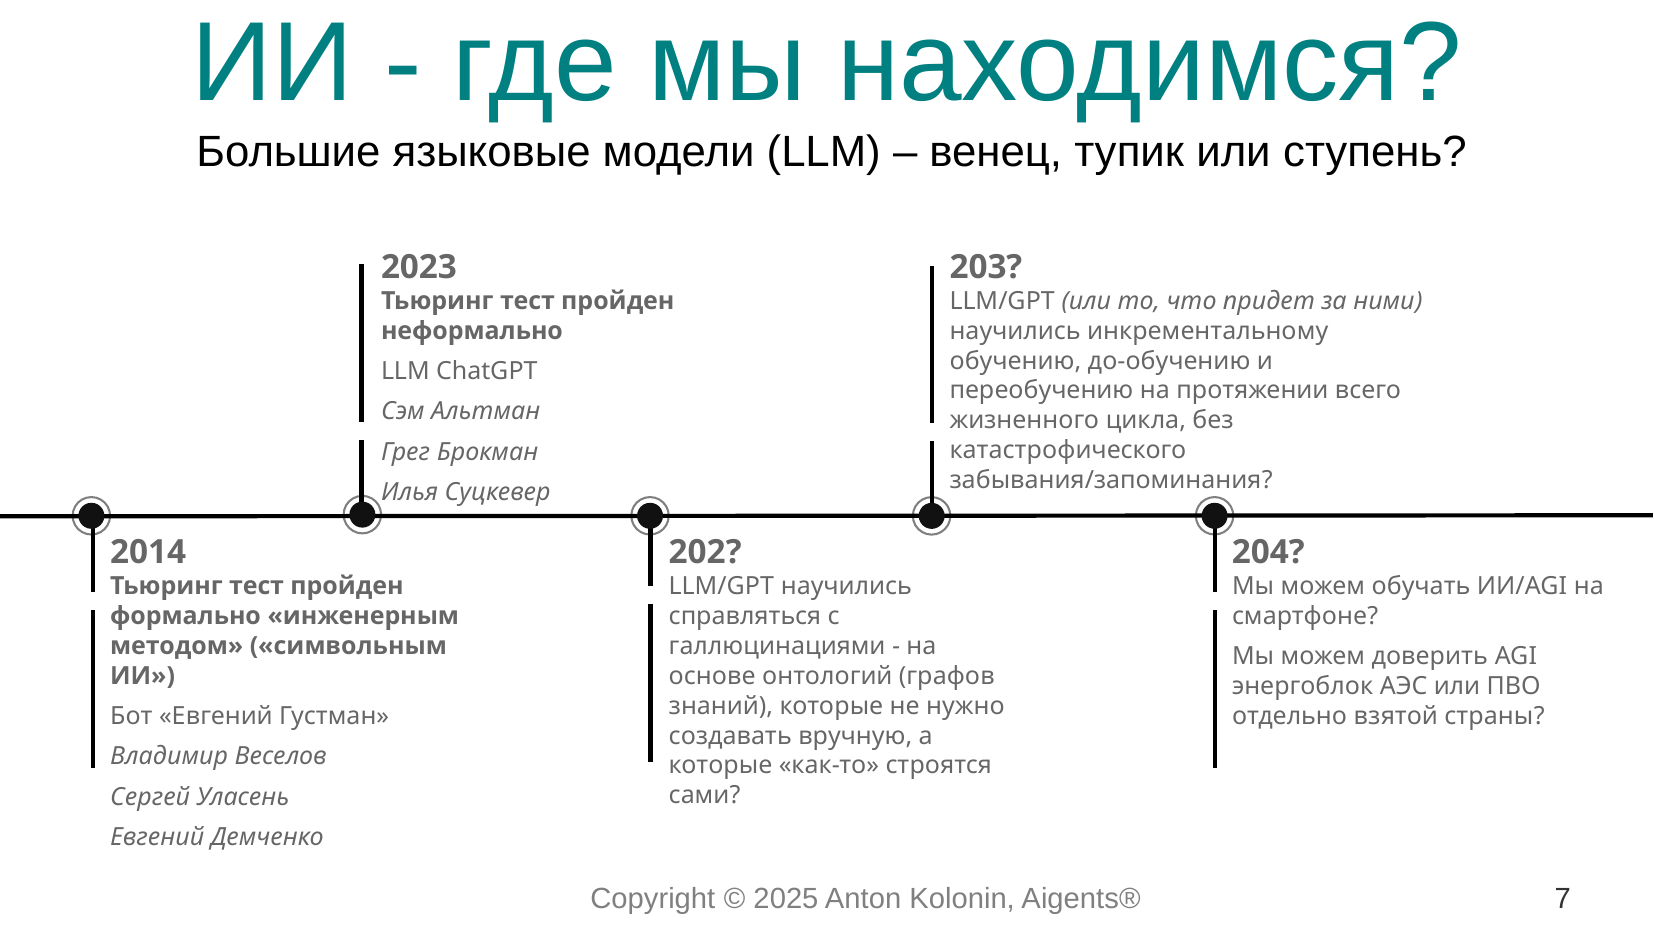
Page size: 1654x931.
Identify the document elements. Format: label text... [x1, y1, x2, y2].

text_box LLM/GPT (или то, что придет за ними) научились инкрементальному обучению, до-обучению и переобучению на протяжении всего жизненного цикла, без катастрофического забывания/запоминания? [949, 284, 1460, 377]
text_box ИИ - где мы находимся? [0, 0, 1654, 132]
text_box 2014 [135, 543, 142, 556]
text_box 203? [974, 258, 981, 271]
text_box 2023 [405, 258, 412, 271]
text_box 203? [949, 234, 1153, 271]
text_box [349, 501, 376, 528]
text_box Тьюринг тест пройден неформально LLM ChatGPT Сэм Альтман Грег Брокман Илья Суцкевер [381, 284, 825, 377]
text_box 2014 [110, 519, 326, 556]
text_box Большие языковые модели (LLM) – венец, тупик или ступень? [181, 119, 1482, 184]
text_box 202? [693, 543, 700, 556]
text_box 202? [915, 519, 926, 532]
text_box [637, 502, 664, 529]
text_box [918, 502, 945, 529]
text_box 2023 [381, 234, 597, 271]
text_box [78, 502, 105, 529]
text_box [1201, 502, 1228, 529]
text_box 204? [1231, 519, 1448, 556]
text_box 202? [668, 519, 926, 556]
text_box LLM/GPT научились справляться с галлюцинациями - на основе онтологий (графов знаний), которые не нужно создавать вручную, а которые «как-то» строятся сами? [668, 569, 1028, 657]
text_box Тьюринг тест пройден формально «инженерным методом» («символьным ИИ») Бот «Евгений Густман» Владимир Веселов Сергей Уласень Евгений Демченко [110, 569, 464, 662]
text_box 204? [1256, 543, 1263, 556]
text_box Мы можем обучать ИИ/AGI на смартфоне? Мы можем доверить AGI энергоблок АЭС или ПВО отдельно взятой страны? [1232, 569, 1616, 657]
